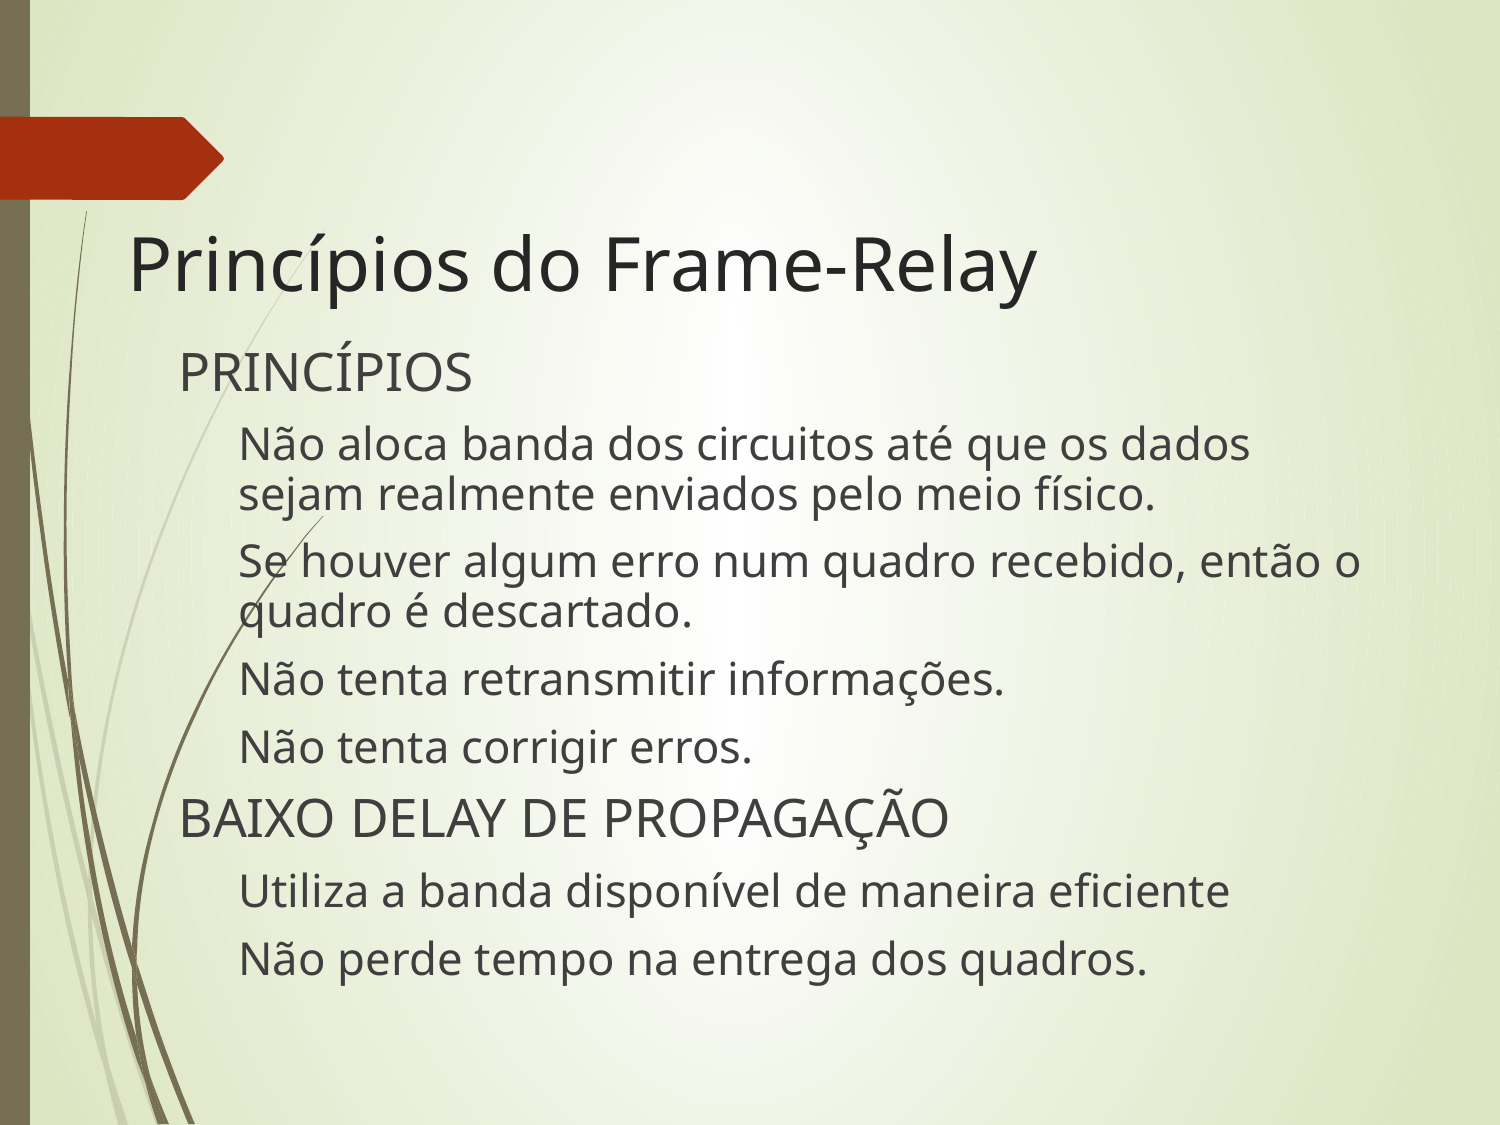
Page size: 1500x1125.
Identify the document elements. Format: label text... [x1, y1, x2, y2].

list PRINCÍPIOS Não aloca banda dos circuitos até que os dados sejam realmente enviados pelo meio físico. Se houver algum erro num quadro recebido, então o quadro é descartado. Não tenta retransmitir informações. Não tenta corrigir erros. BAIXO DELAY DE PROPAGAÇÃO Utiliza a banda disponível de maneira eficiente Não perde tempo na entrega dos quadros. [112, 338, 1387, 1000]
title Princípios do Frame-Relay [112, 208, 1387, 315]
